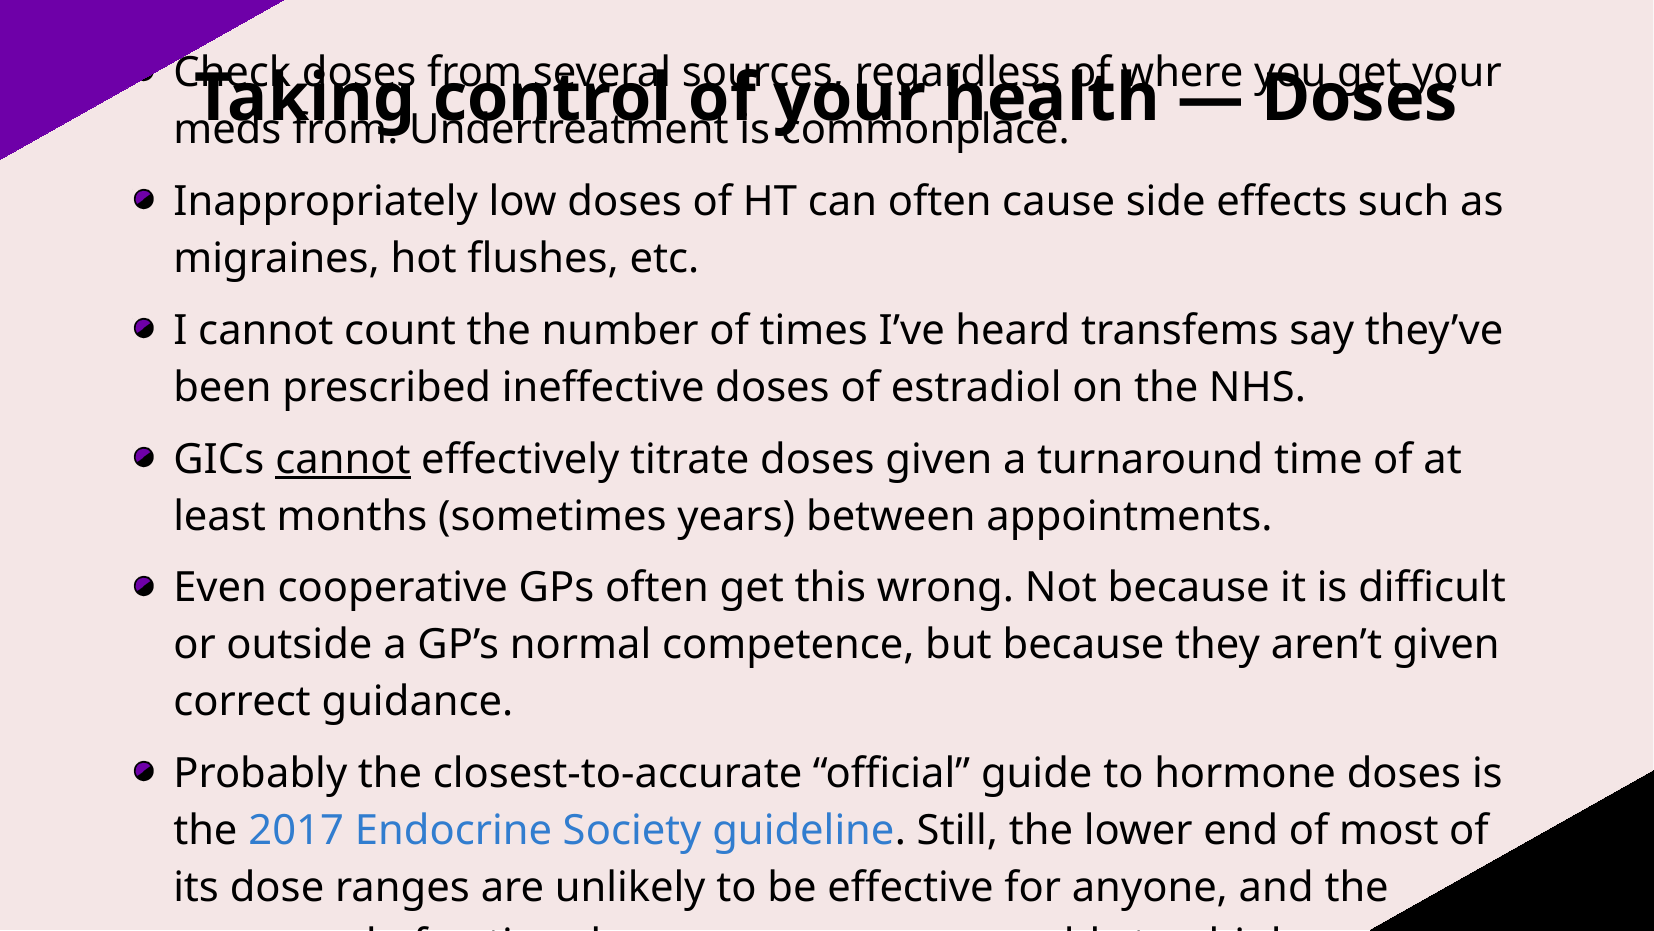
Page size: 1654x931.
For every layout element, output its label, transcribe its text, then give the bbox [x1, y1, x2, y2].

subtitle Check doses from several sources, regardless of where you get your meds from. Undertreatment is commonplace. Inappropriately low doses of HT can often cause side effects such as migraines, hot flushes, etc. I cannot count the number of times I’ve heard transfems say they’ve been prescribed ineffective doses of estradiol on the NHS. GICs cannot effectively titrate doses given a turnaround time of at least months (sometimes years) between appointments. Even cooperative GPs often get this wrong. Not because it is difficult or outside a GP’s normal competence, but because they aren’t given correct guidance. Probably the closest-to-accurate “official” guide to hormone doses is the 2017 Endocrine Society guideline. Still, the lower end of most of its dose ranges are unlikely to be effective for anyone, and the upper end of anti-androgen ranges are arguably too high. [132, 140, 1511, 872]
picture [138, 73, 155, 83]
title Taking control of your health — Doses [82, 35, 1571, 154]
text_box [0, 0, 284, 160]
text_box [1370, 770, 1654, 931]
